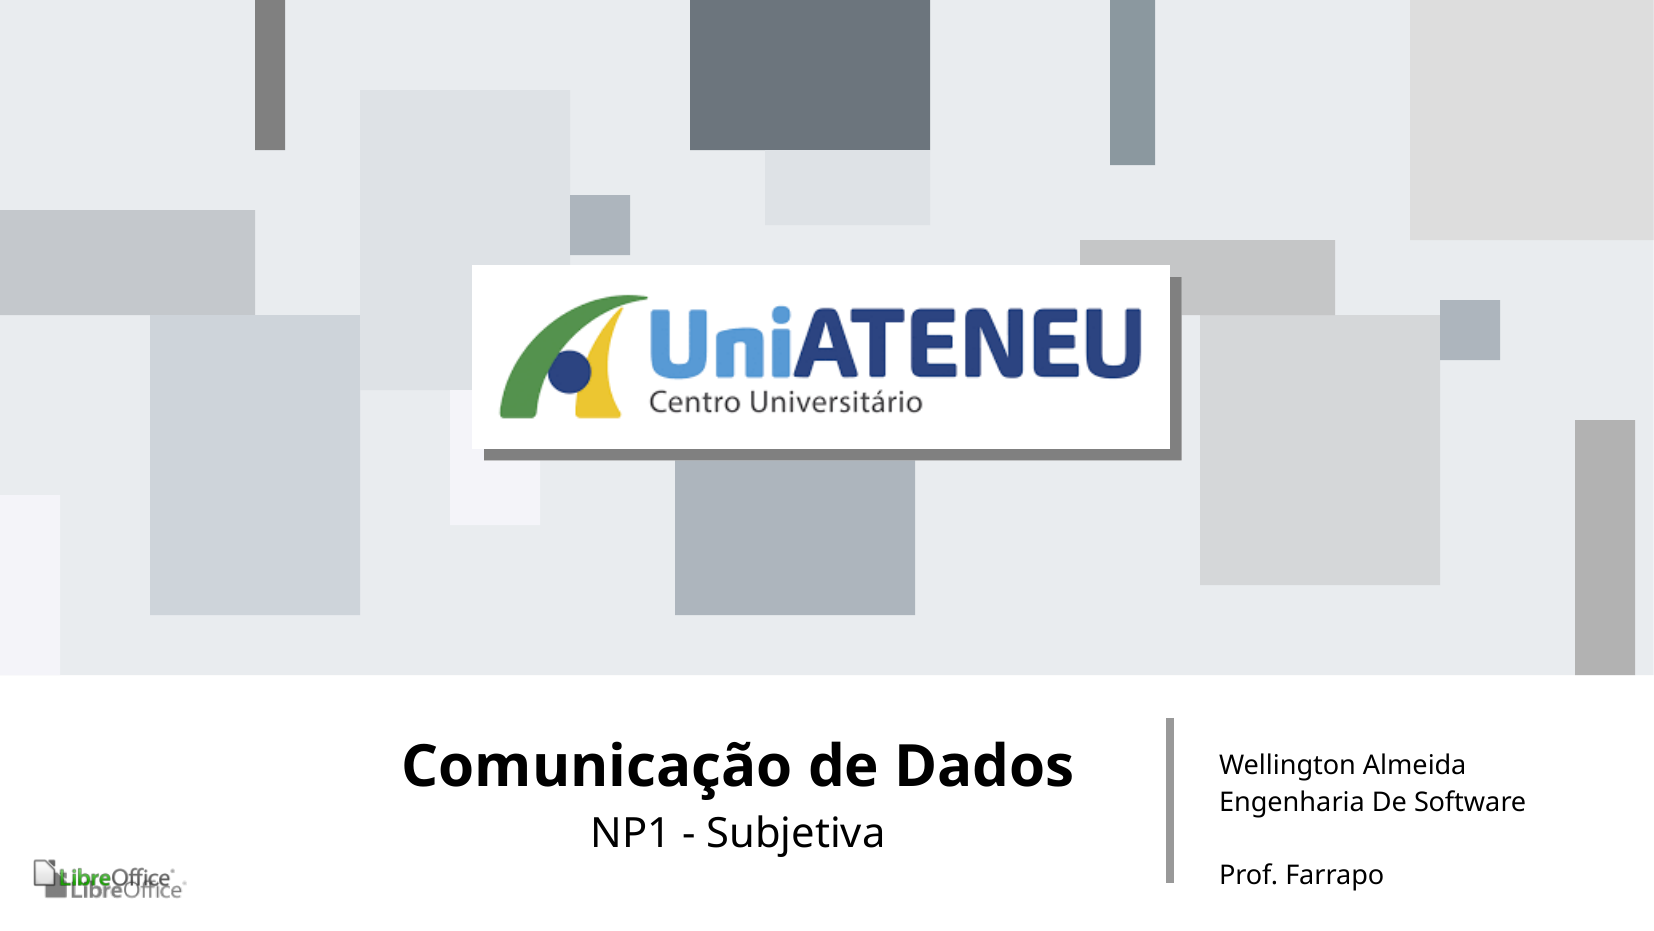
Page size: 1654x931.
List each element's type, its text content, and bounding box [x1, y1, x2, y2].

picture [472, 265, 1170, 450]
picture [30, 856, 178, 889]
text_box Comunicação de Dados NP1 - Subjetiva [324, 716, 1152, 916]
text_box Wellington Almeida Engenharia De Software Prof. Farrapo [1204, 738, 1595, 878]
